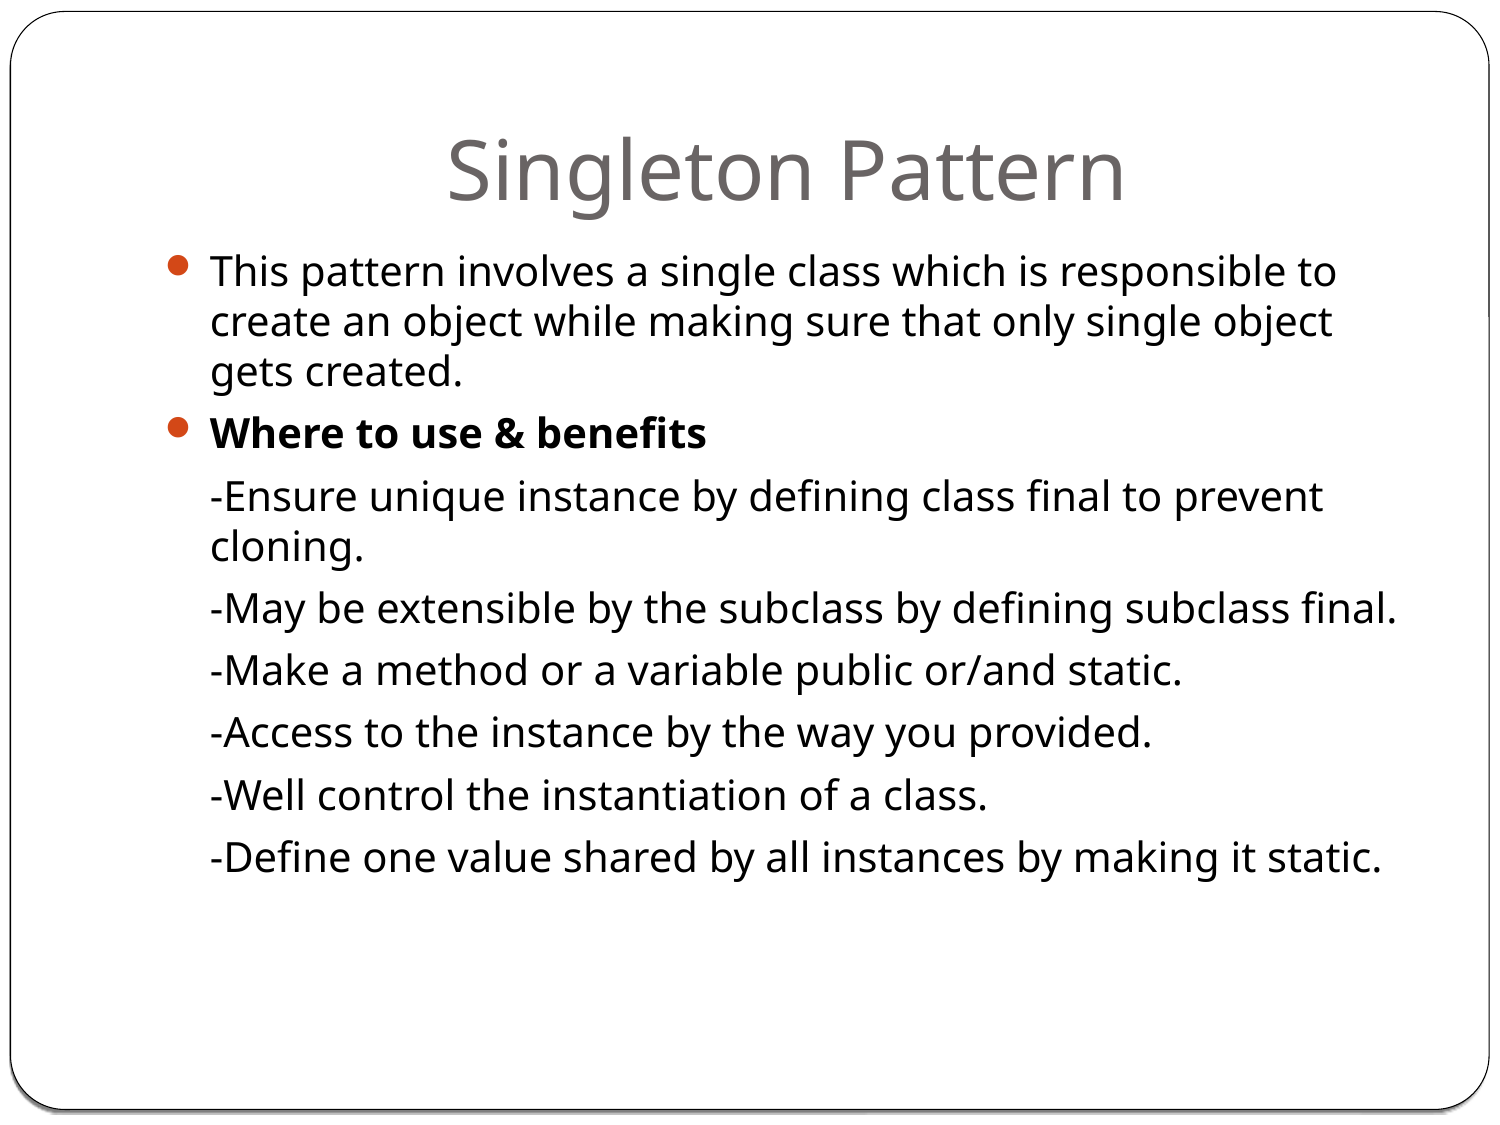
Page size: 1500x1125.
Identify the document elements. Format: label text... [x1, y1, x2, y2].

title Singleton Pattern [150, 45, 1425, 233]
list This pattern involves a single class which is responsible to create an object while making sure that only single object gets created. Where to use & benefits -Ensure unique instance by defining class final to prevent cloning. -May be extensible by the subclass by defining subclass final. -Make a method or a variable public or/and static. -Access to the instance by the way you provided. -Well control the instantiation of a class. -Define one value shared by all instances by making it static. [150, 237, 1425, 988]
